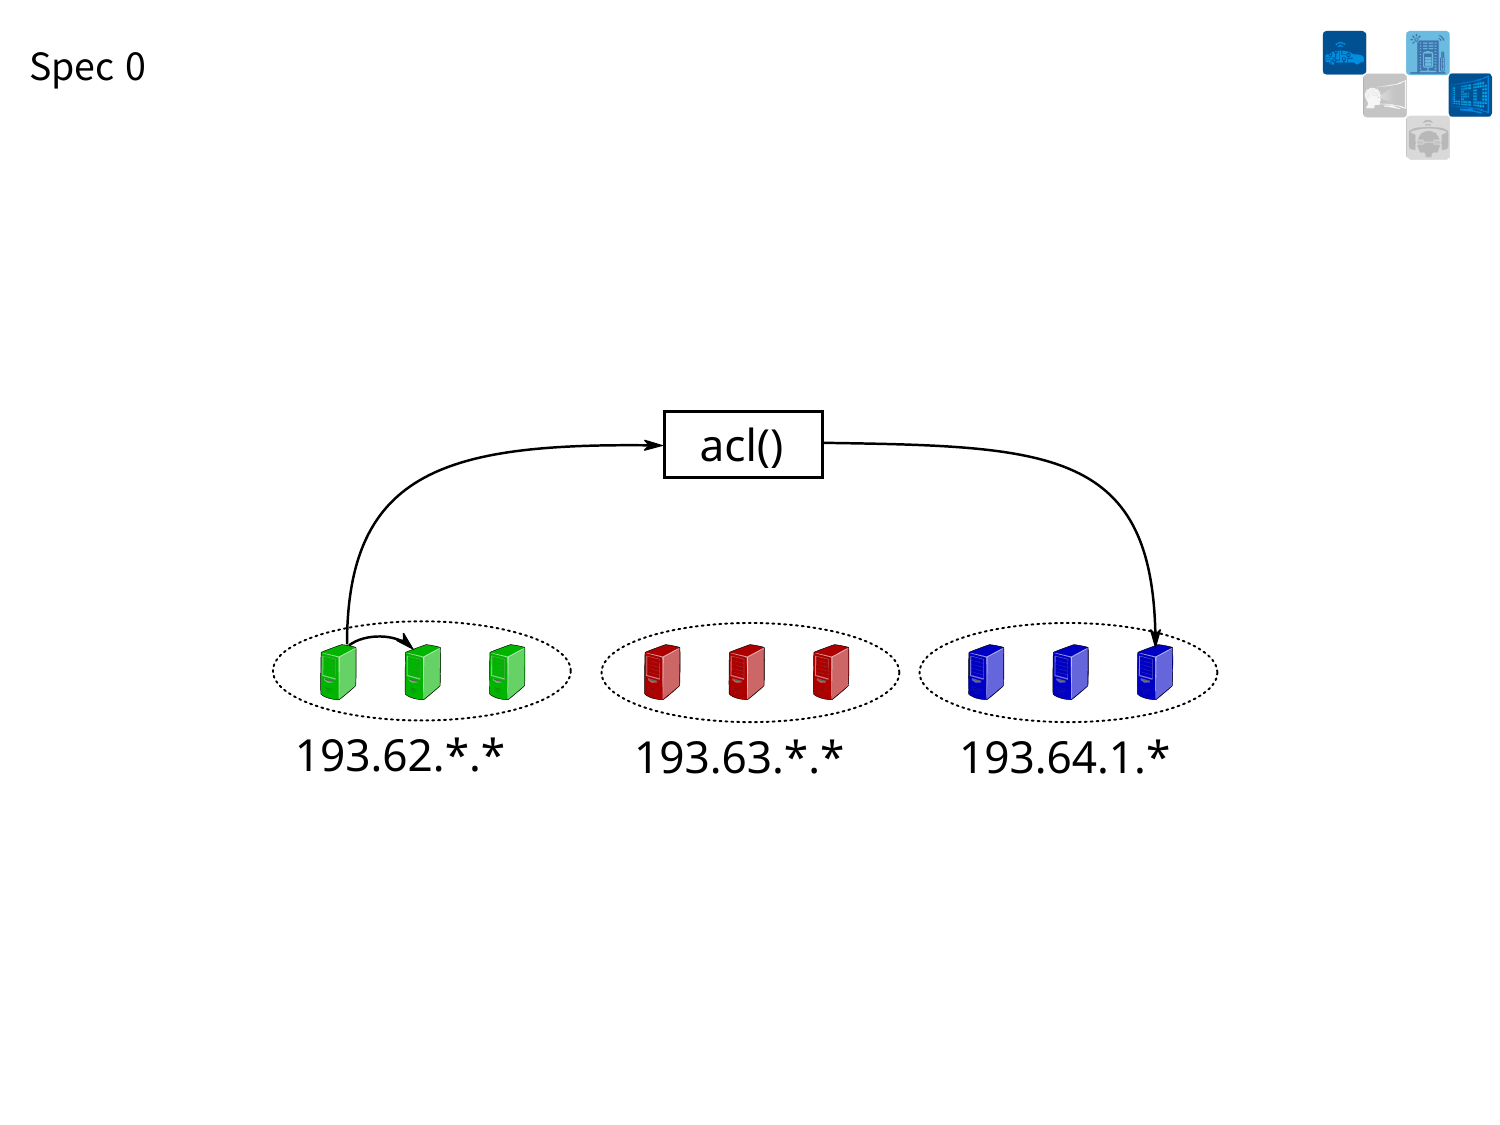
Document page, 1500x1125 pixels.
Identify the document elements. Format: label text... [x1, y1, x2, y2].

picture [271, 409, 1219, 775]
picture [1321, 30, 1493, 160]
title Spec 0 [29, 20, 1380, 108]
